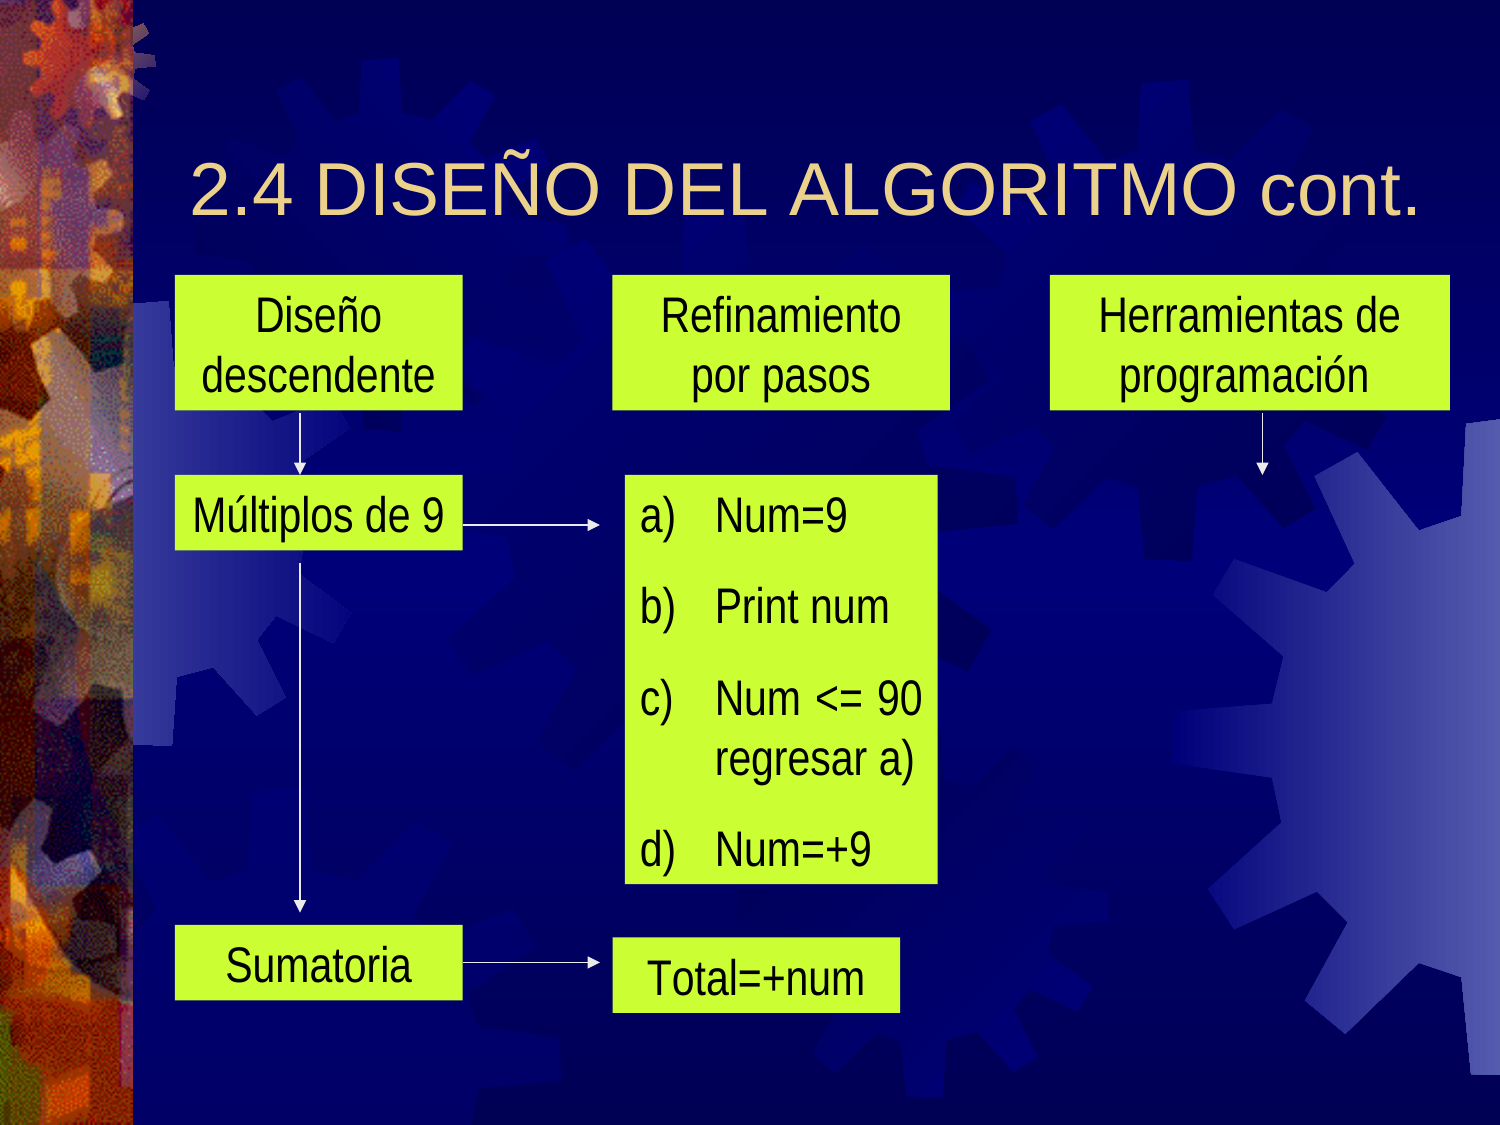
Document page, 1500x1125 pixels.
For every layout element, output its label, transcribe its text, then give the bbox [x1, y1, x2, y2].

text_box Num=9 Print num Num <= 90 regresar a) Num=+9 [624, 474, 938, 885]
text_box Herramientas de programación [1049, 274, 1450, 411]
text_box Sumatoria [174, 924, 463, 1001]
text_box Múltiplos de 9 [174, 474, 463, 551]
text_box Refinamiento por pasos [612, 274, 950, 411]
title 2.4 DISEÑO DEL ALGORITMO cont. [174, 49, 1450, 238]
picture [0, 0, 133, 1125]
text_box Total=+num [612, 937, 901, 1013]
text_box Diseño descendente [174, 274, 463, 411]
